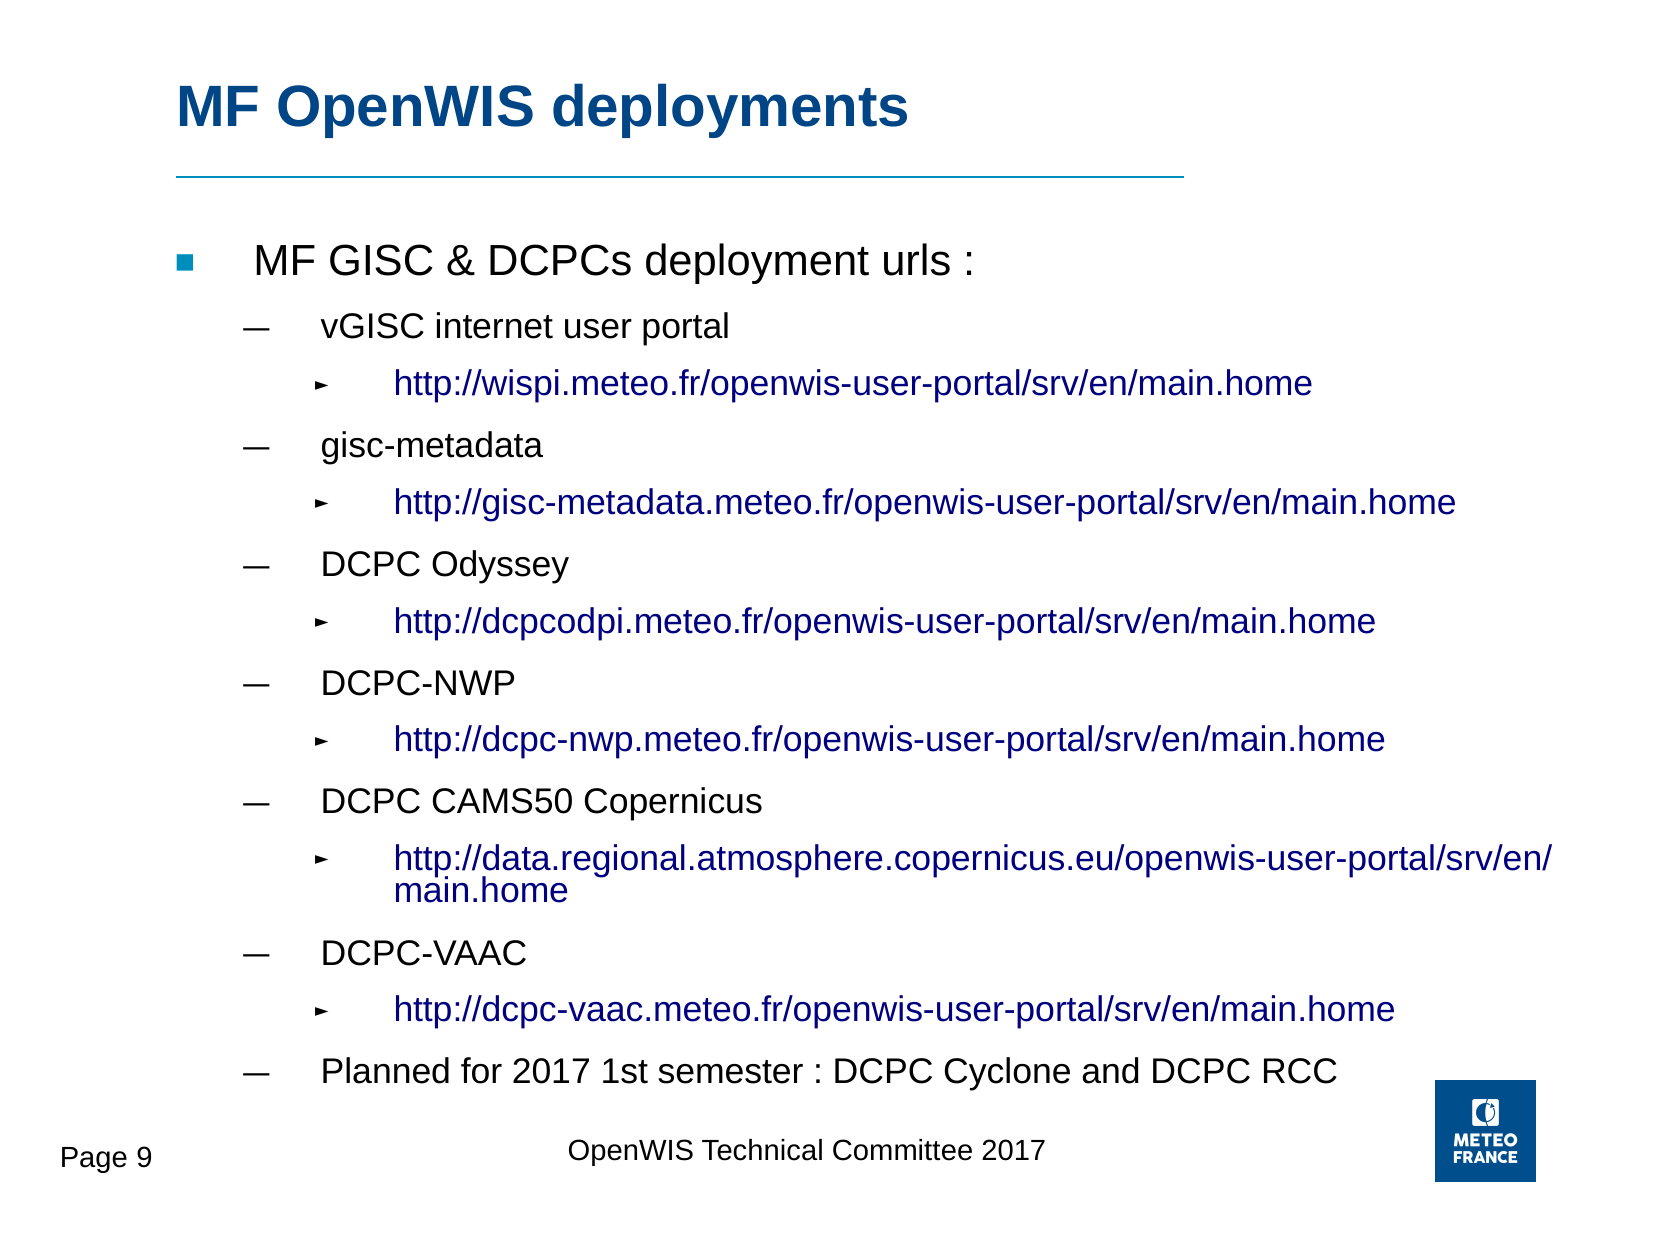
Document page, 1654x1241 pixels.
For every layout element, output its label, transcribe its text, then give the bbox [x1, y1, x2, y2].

title MF OpenWIS deployments [176, 8, 1609, 139]
picture [1435, 1080, 1536, 1182]
list MF GISC & DCPCs deployment urls : vGISC internet user portal http://wispi.meteo.fr/openwis-user-portal/srv/en/main.home gisc-metadata http://gisc-metadata.meteo.fr/openwis-user-portal/srv/en/main.home DCPC Odyssey http://dcpcodpi.meteo.fr/openwis-user-portal/srv/en/main.home DCPC-NWP http://dcpc-nwp.meteo.fr/openwis-user-portal/srv/en/main.home DCPC CAMS50 Copernicus http://data.regional.atmosphere.copernicus.eu/openwis-user-portal/srv/en/main.home DCPC-VAAC http://dcpc-vaac.meteo.fr/openwis-user-portal/srv/en/main.home Planned for 2017 1st semester : DCPC Cyclone and DCPC RCC [157, 235, 1571, 1069]
